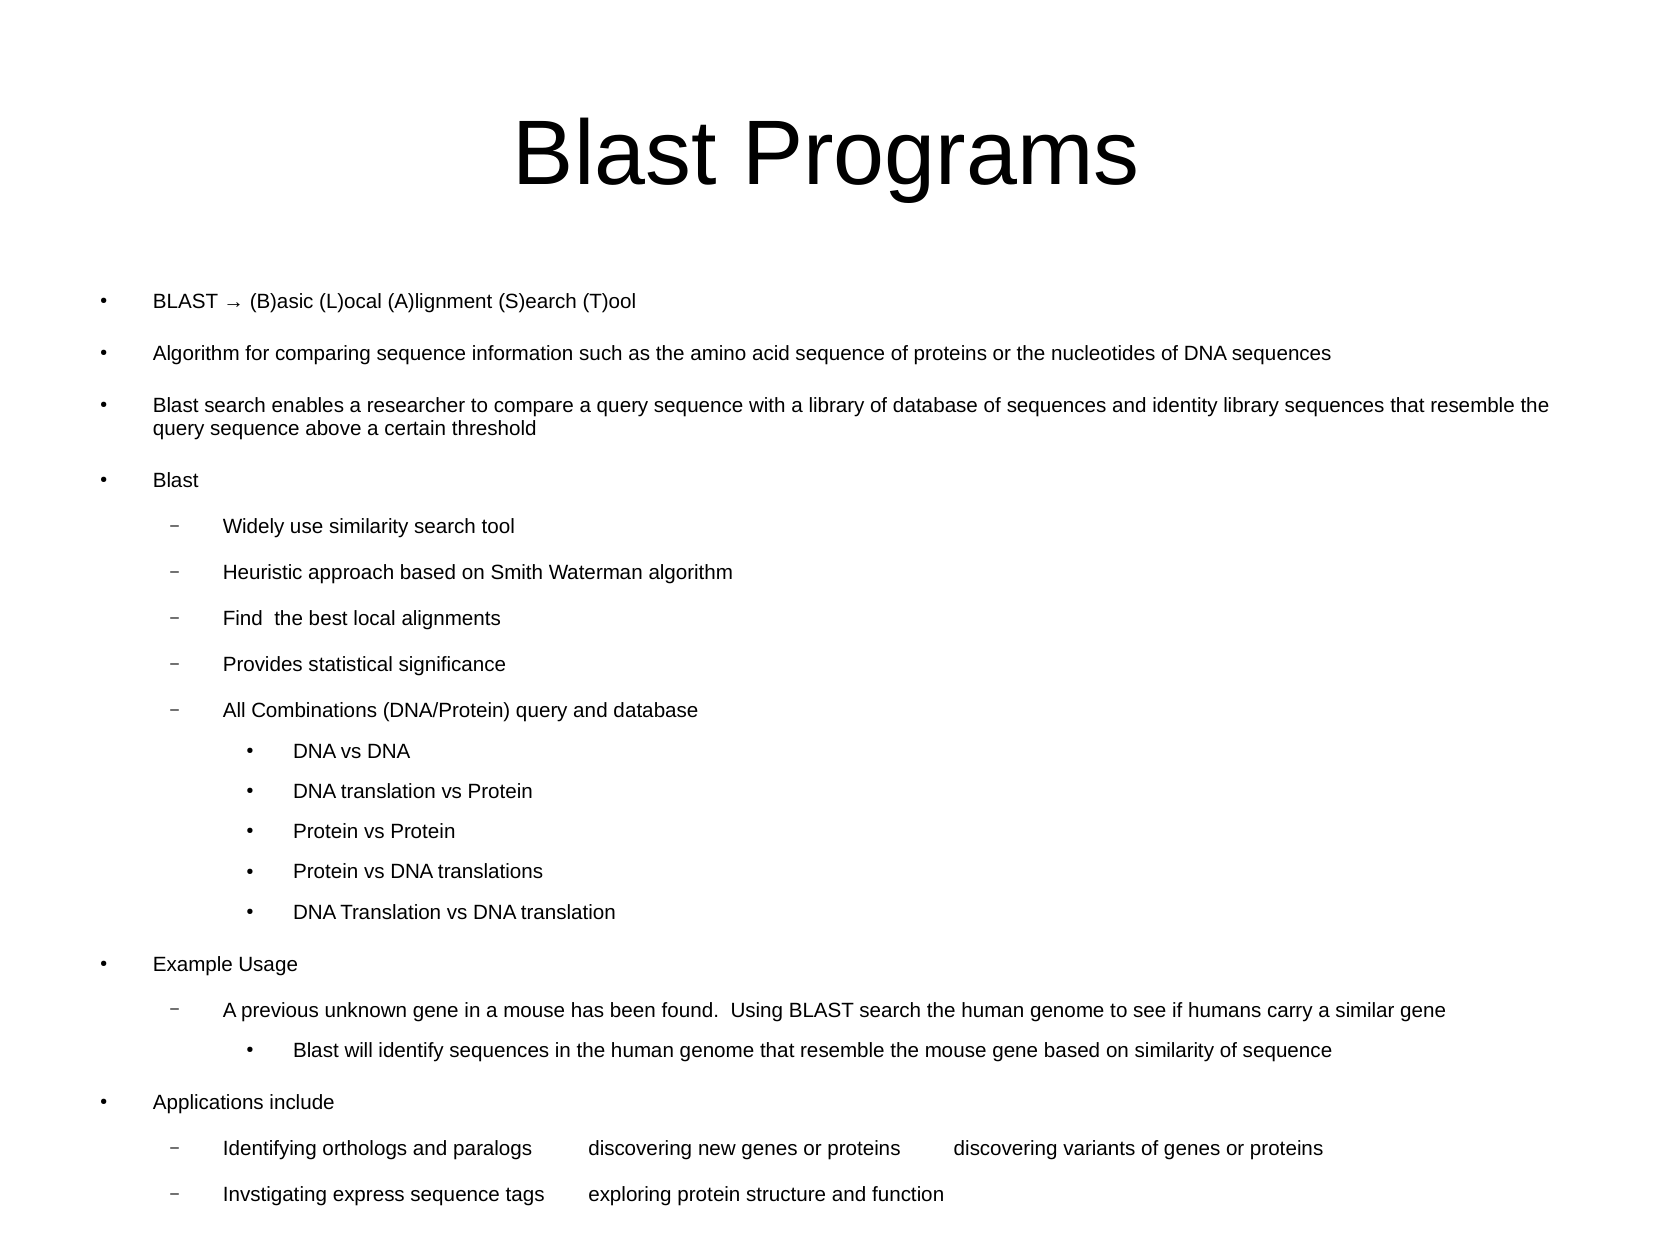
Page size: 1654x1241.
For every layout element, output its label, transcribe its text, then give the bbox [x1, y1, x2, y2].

list BLAST → (B)asic (L)ocal (A)lignment (S)earch (T)ool Algorithm for comparing sequence information such as the amino acid sequence of proteins or the nucleotides of DNA sequences Blast search enables a researcher to compare a query sequence with a library of database of sequences and identity library sequences that resemble the query sequence above a certain threshold Blast Widely use similarity search tool Heuristic approach based on Smith Waterman algorithm Find the best local alignments Provides statistical significance All Combinations (DNA/Protein) query and database DNA vs DNA DNA translation vs Protein Protein vs Protein Protein vs DNA translations DNA Translation vs DNA translation Example Usage A previous unknown gene in a mouse has been found. Using BLAST search the human genome to see if humans carry a similar gene Blast will identify sequences in the human genome that resemble the mouse gene based on similarity of sequence Applications include Identifying orthologs and paralogs discovering new genes or proteins discovering variants of genes or proteins Invstigating express sequence tags exploring protein structure and function [82, 290, 1571, 1217]
title Blast Programs [82, 49, 1571, 257]
